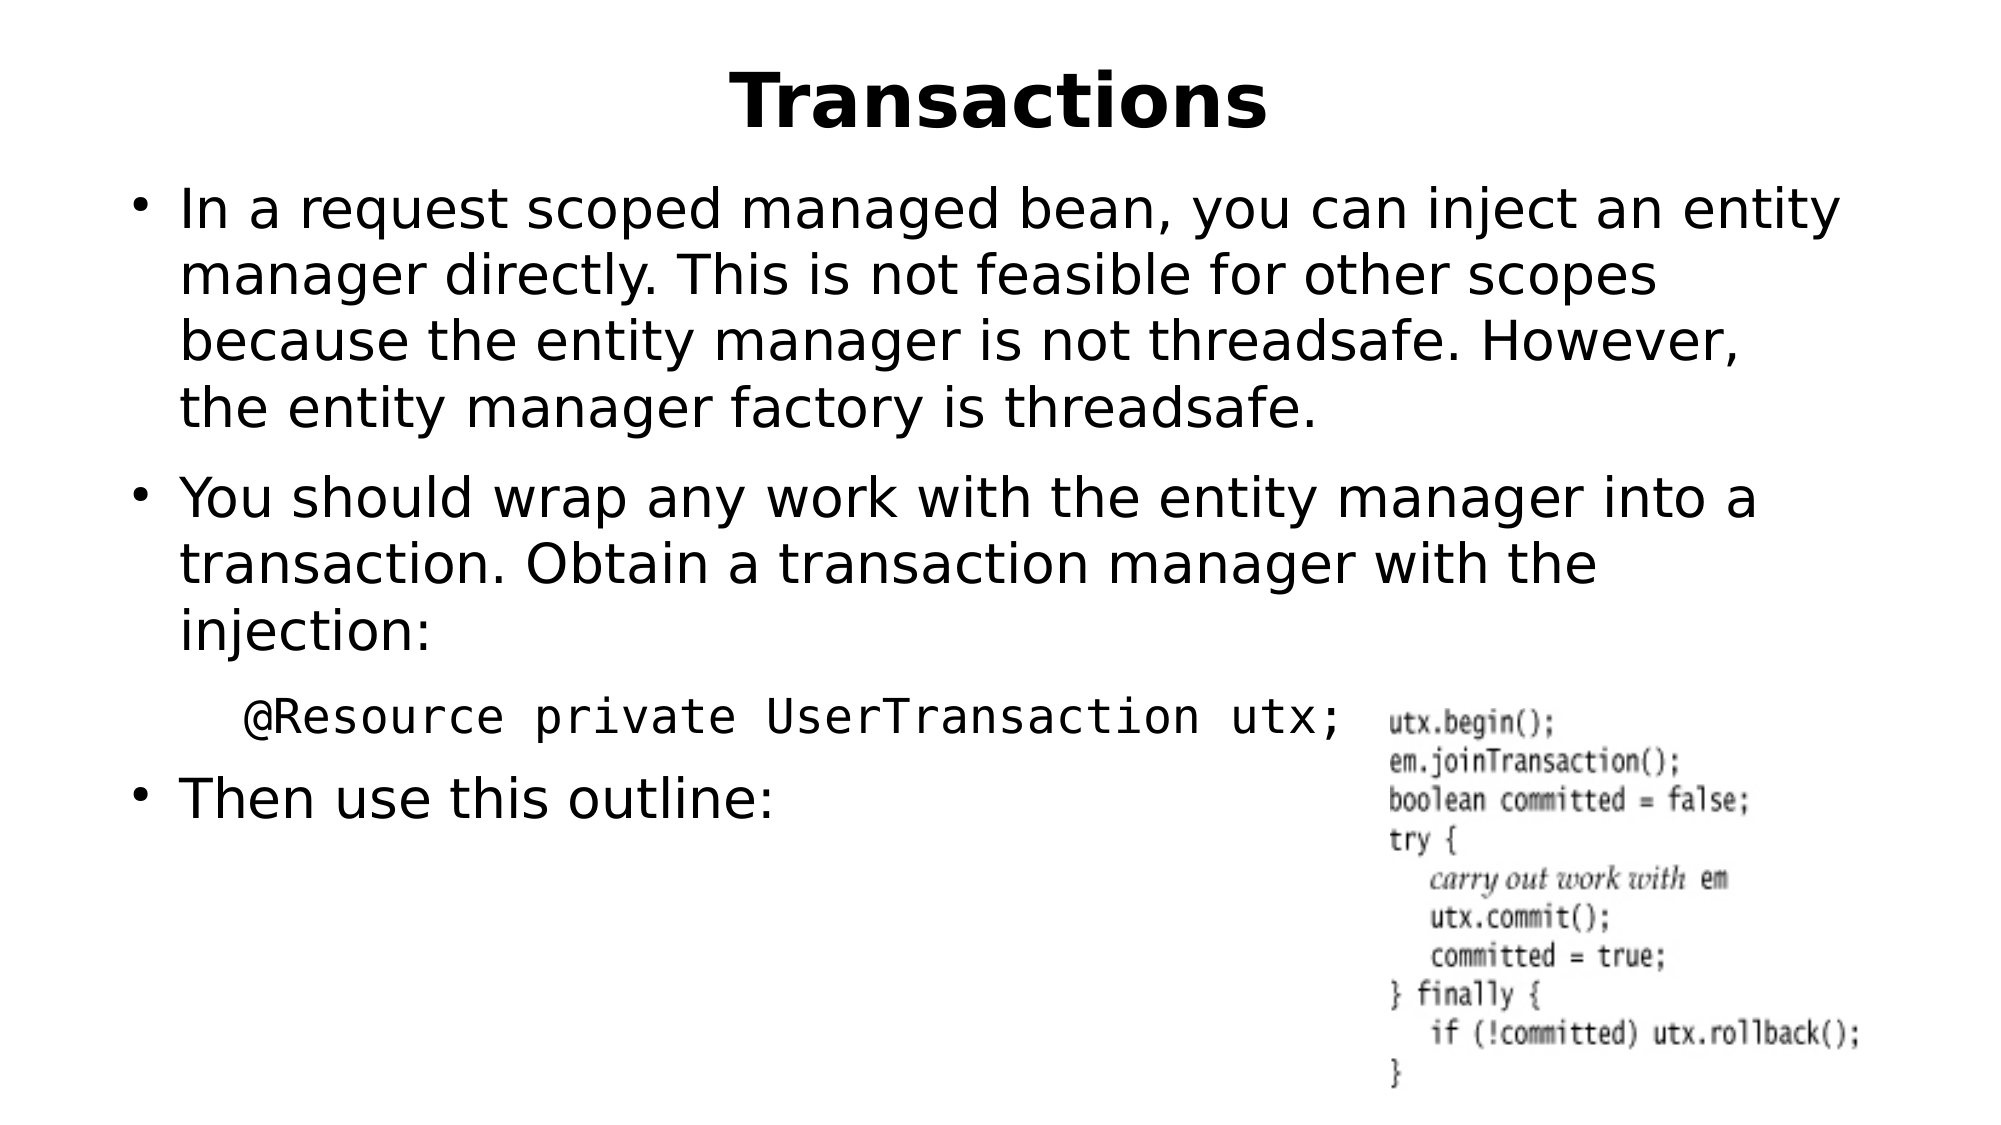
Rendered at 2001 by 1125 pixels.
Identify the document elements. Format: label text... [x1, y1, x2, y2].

picture [1390, 708, 1860, 1091]
title Transactions [99, 44, 1900, 130]
list In a request scoped managed bean, you can inject an entity manager directly. This is not feasible for other scopes because the entity manager is not threadsafe. However, the entity manager factory is threadsafe. You should wrap any work with the entity manager into a transaction. Obtain a transaction manager with the injection: @Resource private UserTransaction utx; Then use this outline: [99, 165, 1860, 839]
